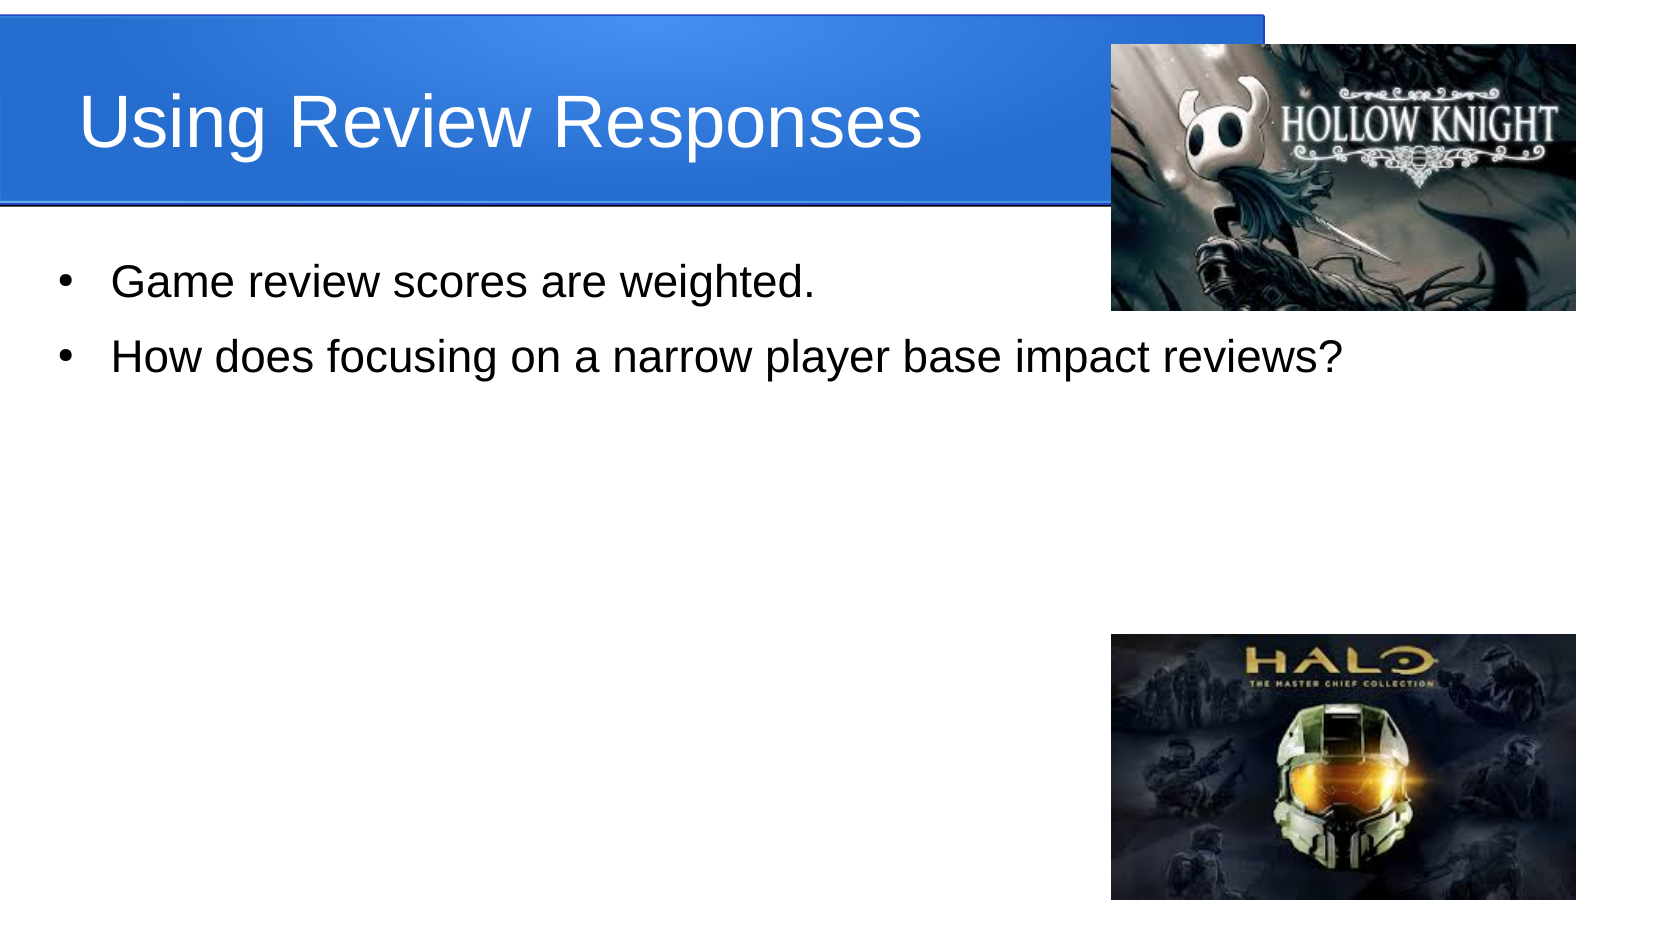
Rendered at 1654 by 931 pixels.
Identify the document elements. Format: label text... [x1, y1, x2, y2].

picture [1111, 44, 1576, 311]
list Game review scores are weighted. How does focusing on a narrow player base impact reviews? [39, 255, 1528, 796]
title Using Review Responses [78, 45, 1111, 199]
picture [1111, 634, 1576, 901]
